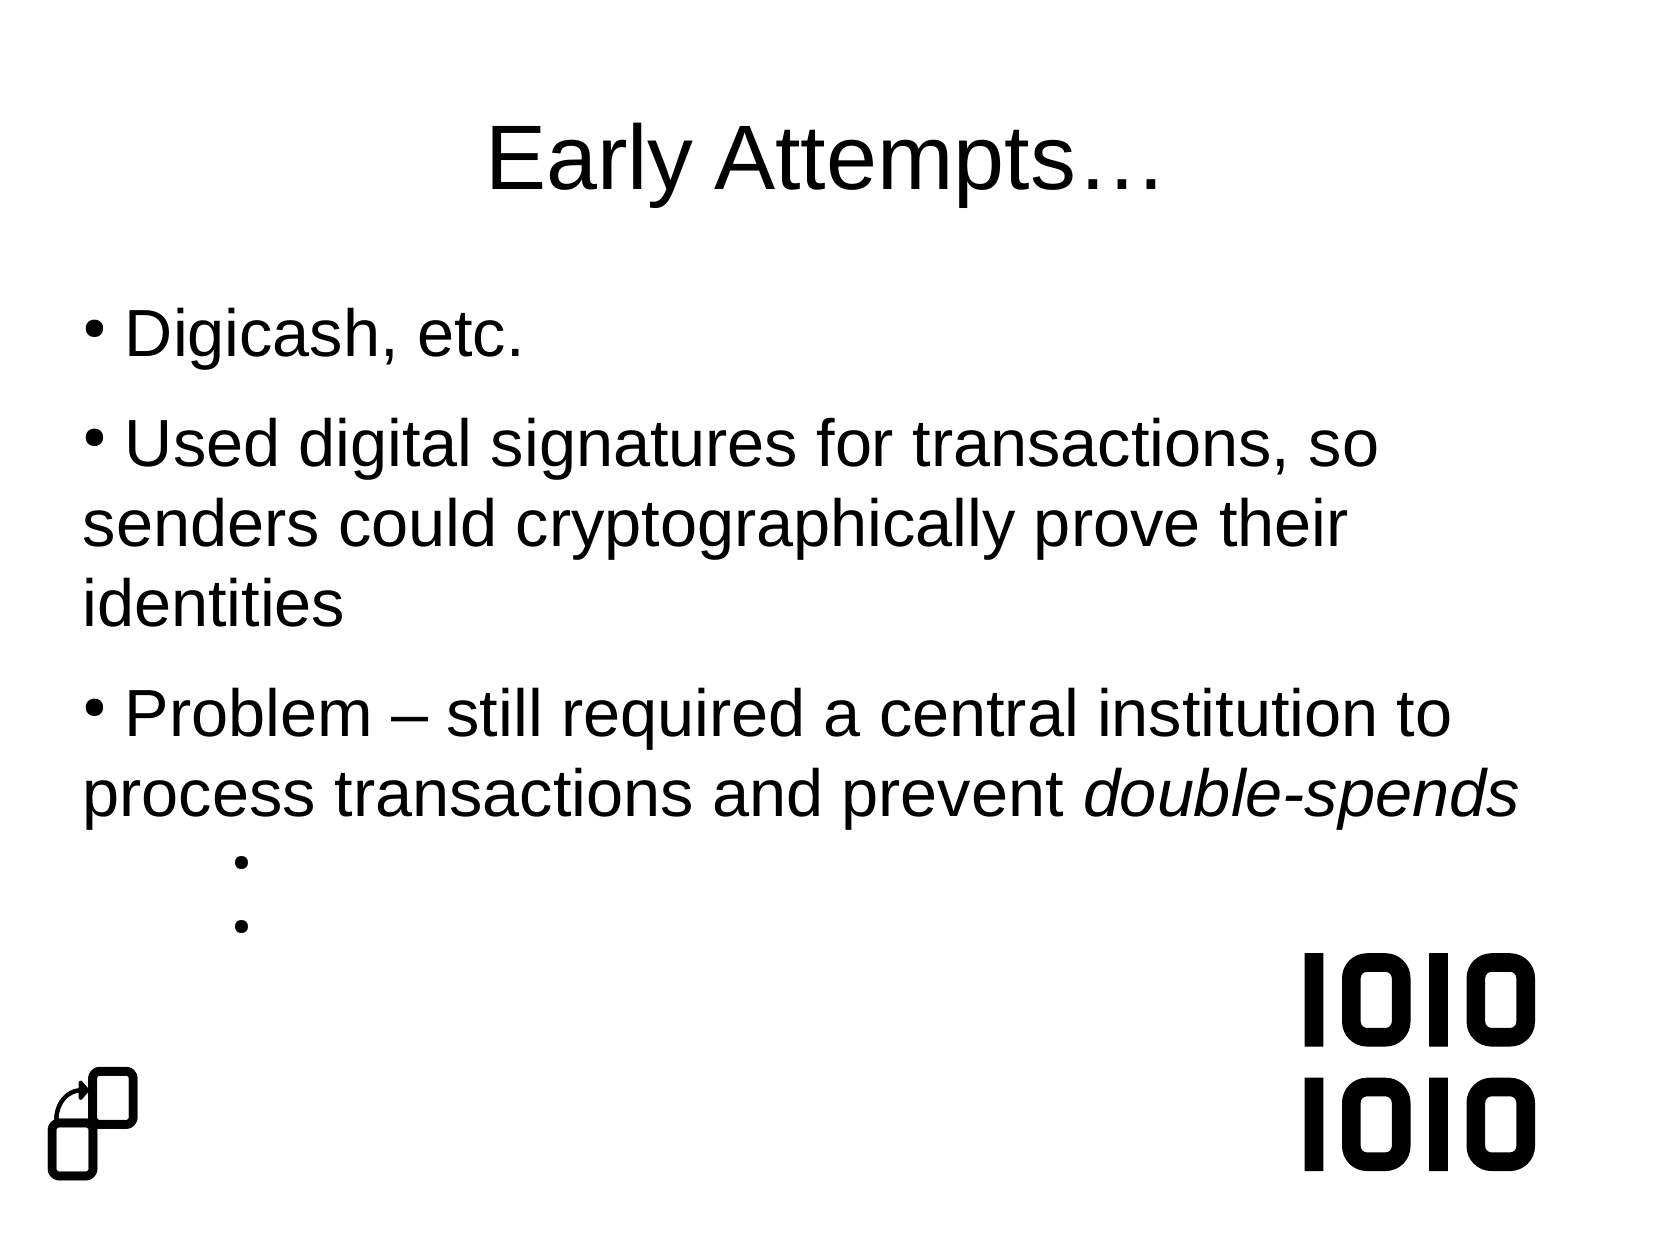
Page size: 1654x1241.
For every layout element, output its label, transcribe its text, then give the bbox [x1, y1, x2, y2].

picture [1268, 911, 1571, 1214]
title Early Attempts… [82, 97, 1571, 209]
list Digicash, etc. Used digital signatures for transactions, so senders could cryptographically prove their identities Problem – still required a central institution to process transactions and prevent double-spends [82, 290, 1571, 1010]
picture [30, 1062, 153, 1186]
